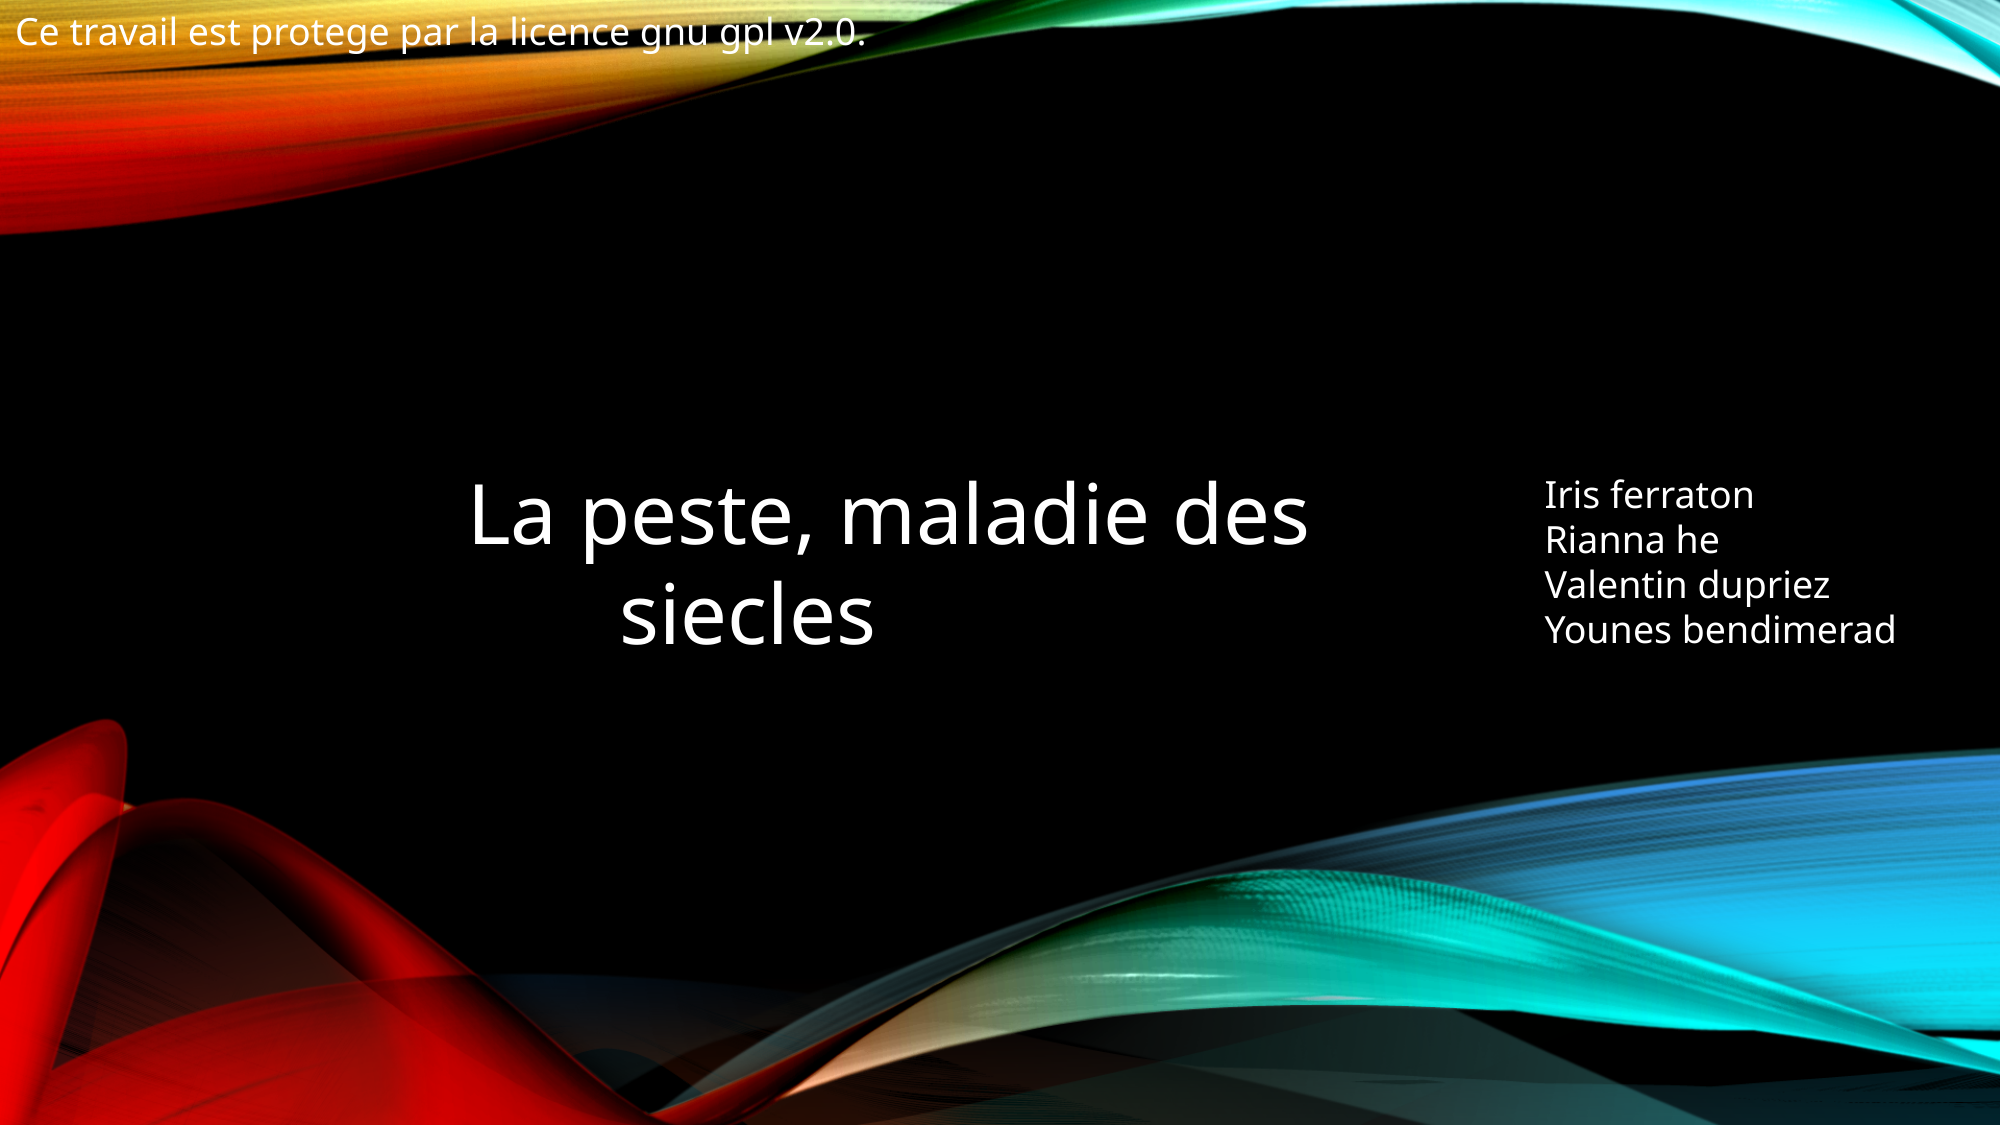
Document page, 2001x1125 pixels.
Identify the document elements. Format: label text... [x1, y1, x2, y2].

text_box Ce travail est protege par la licence gnu gpl v2.0. [0, 0, 1096, 61]
text_box Iris ferraton Rianna he Valentin dupriez Younes bendimerad [1529, 464, 1995, 661]
text_box La peste, maladie des siecles [452, 453, 1548, 672]
